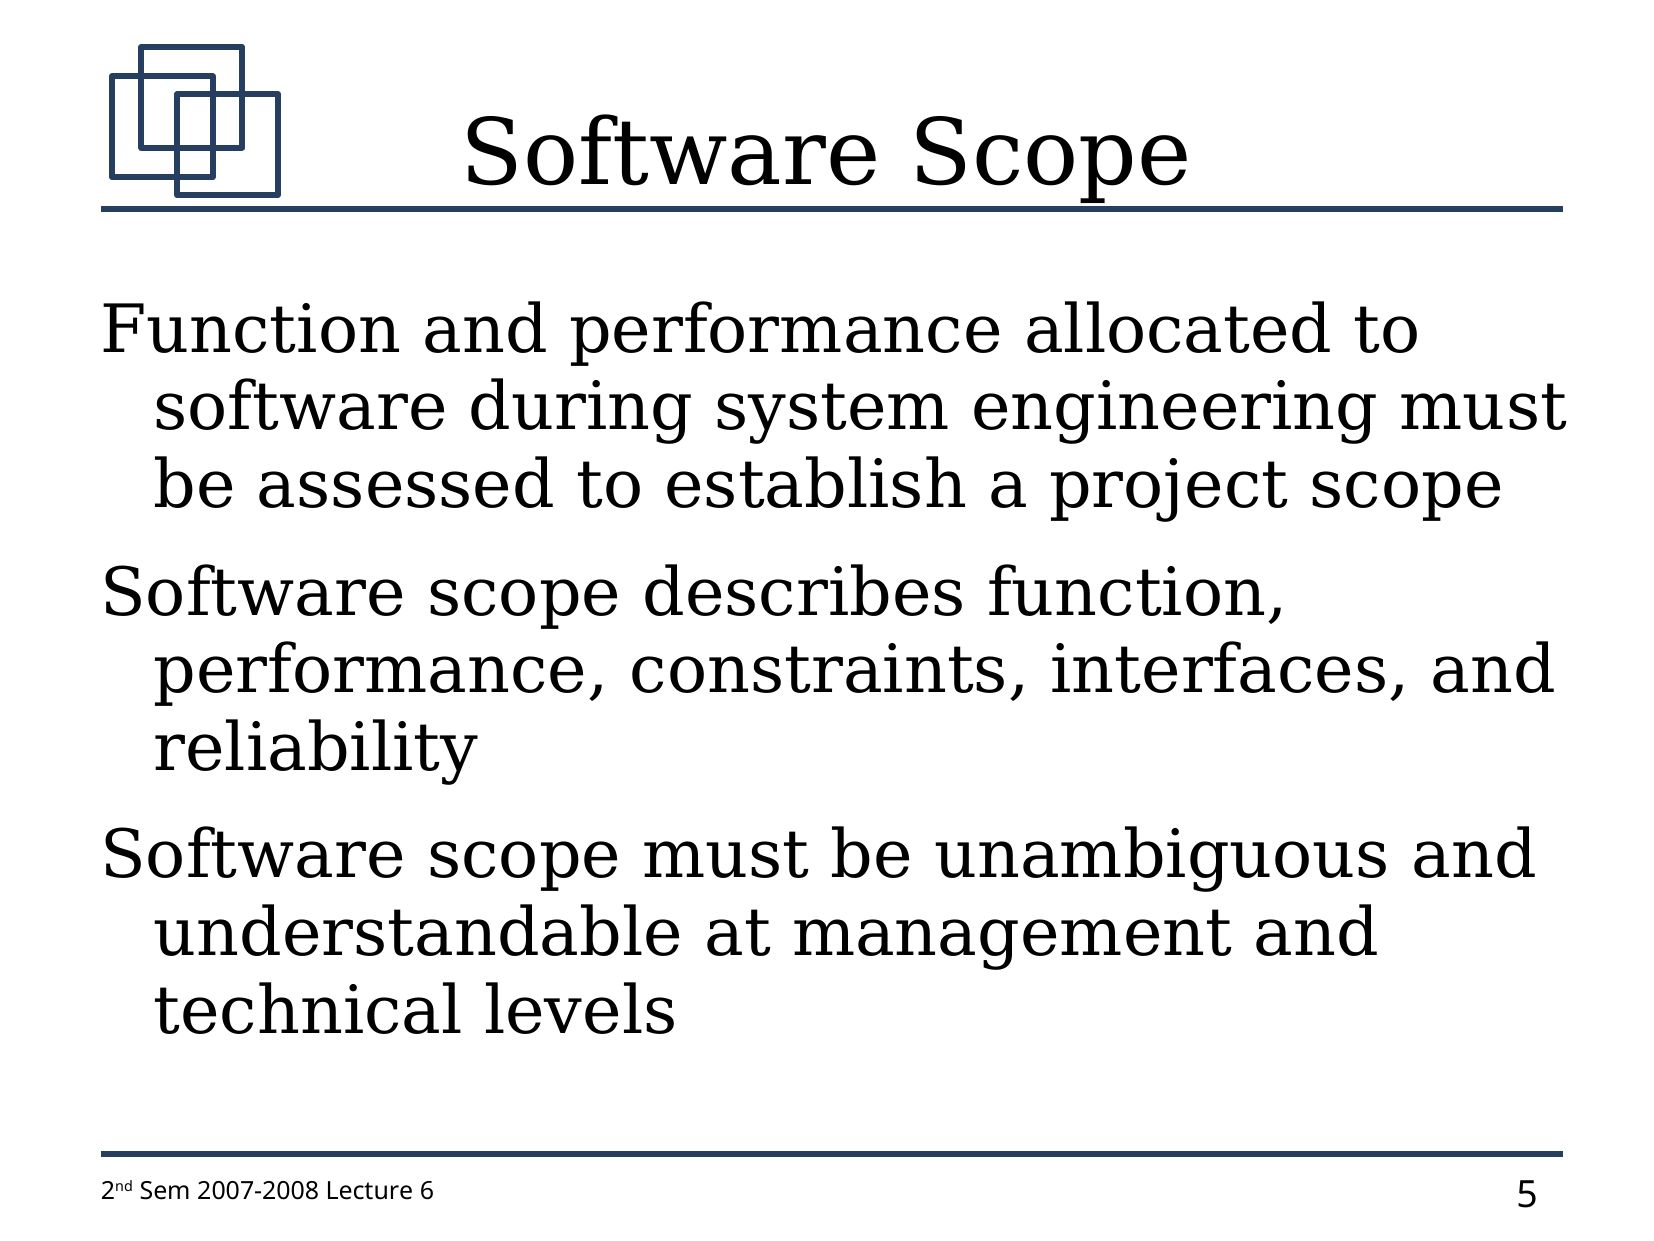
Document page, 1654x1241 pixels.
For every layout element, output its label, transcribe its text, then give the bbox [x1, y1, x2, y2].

list Function and performance allocated to software during system engineering must be assessed to establish a project scope Software scope describes function, performance, constraints, interfaces, and reliability Software scope must be unambiguous and understandable at management and technical levels [82, 290, 1571, 1109]
title Software Scope [82, 49, 1571, 257]
